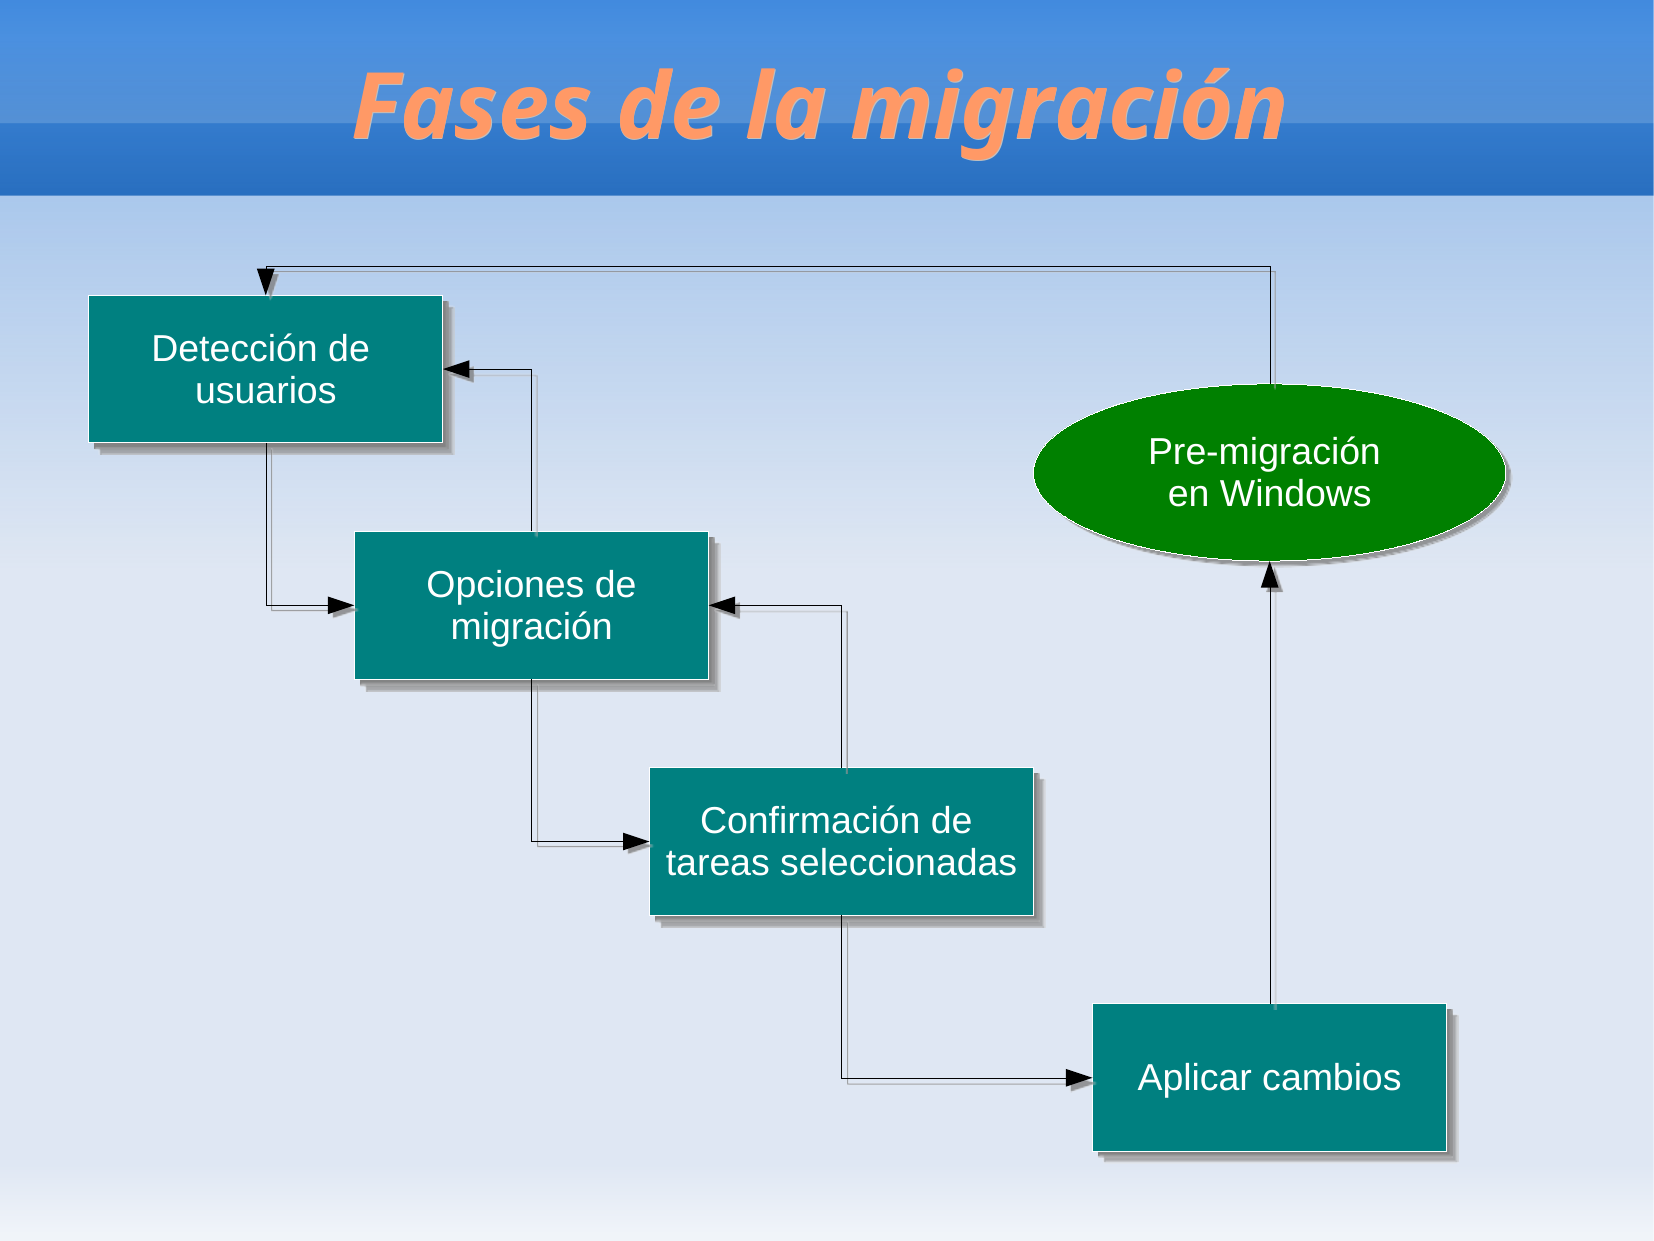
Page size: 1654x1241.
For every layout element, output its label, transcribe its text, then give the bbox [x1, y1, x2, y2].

picture [0, 0, 1654, 1241]
text_box Pre-migración en Windows [1033, 383, 1506, 562]
text_box Confirmación de tareas seleccionadas [649, 767, 1034, 916]
title Fases de la migración [76, 7, 1565, 200]
text_box Detección de usuarios [88, 295, 443, 443]
text_box Aplicar cambios [1092, 1003, 1447, 1152]
text_box Opciones de migración [354, 531, 709, 680]
